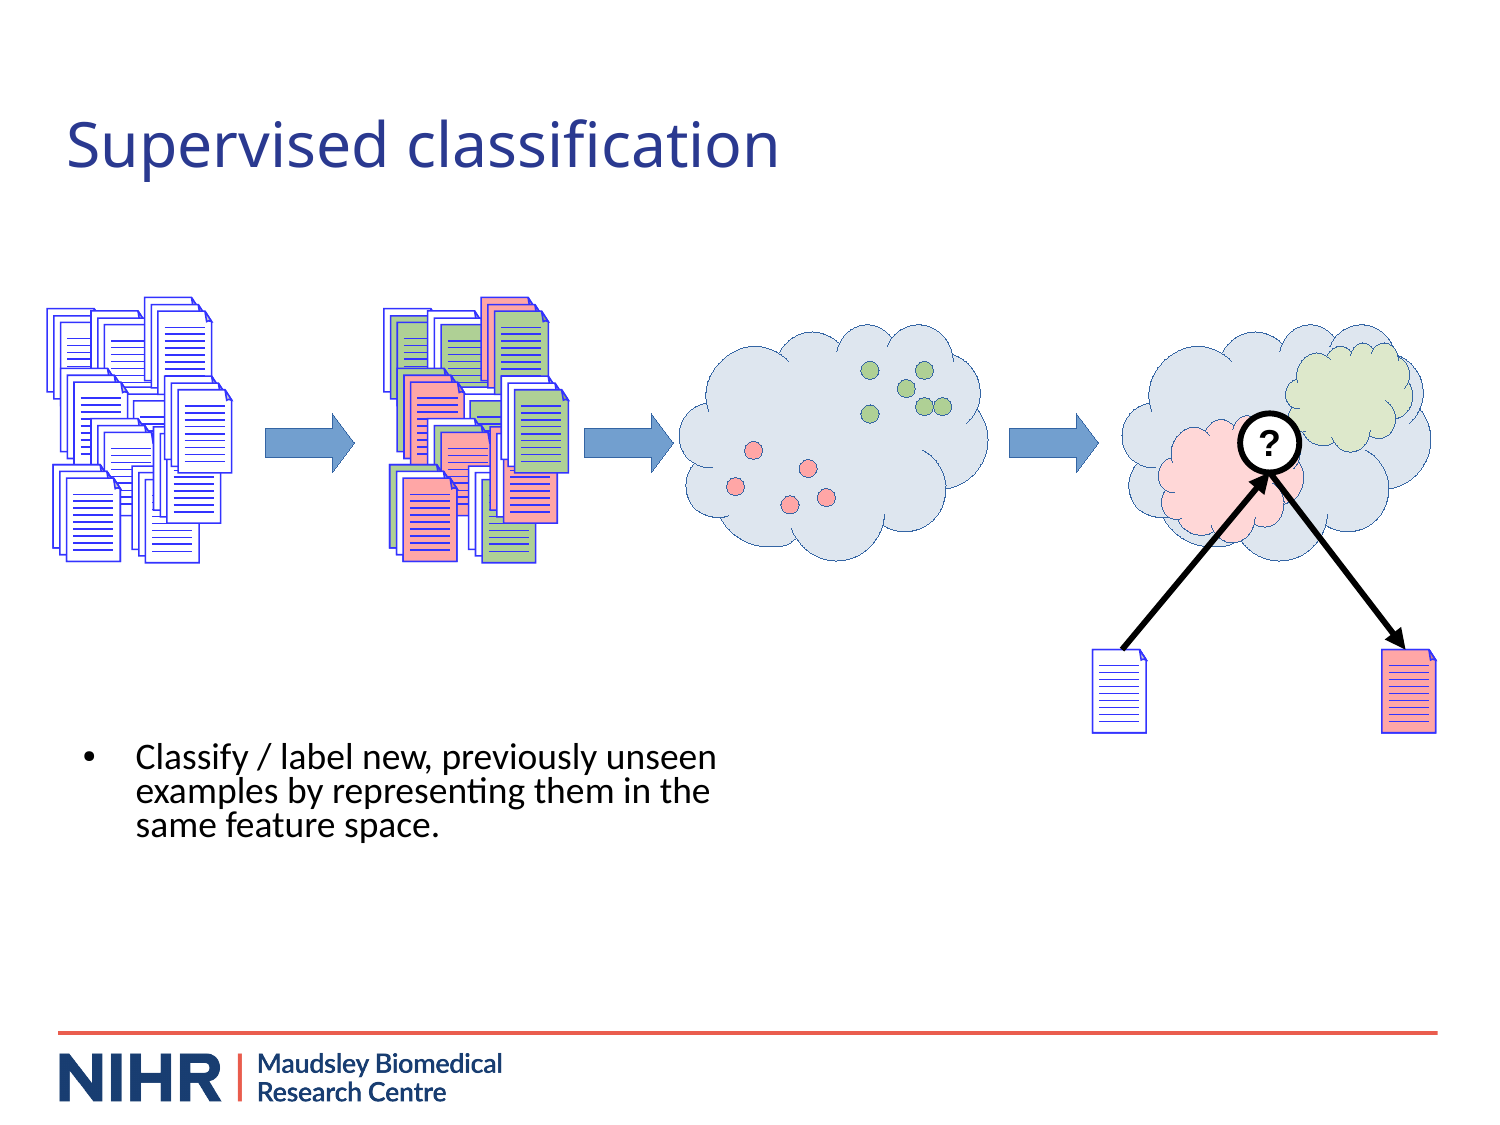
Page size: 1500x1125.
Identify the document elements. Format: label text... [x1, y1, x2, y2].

text_box [584, 413, 674, 473]
text_box [1213, 478, 1318, 562]
text_box [47, 297, 232, 563]
title Supervised classification [51, 89, 1450, 223]
text_box [1092, 649, 1147, 733]
text_box ? [1240, 413, 1300, 473]
picture [29, 1018, 531, 1125]
text_box [265, 413, 355, 473]
text_box [679, 324, 989, 562]
text_box [1009, 413, 1099, 473]
text_box [1381, 649, 1436, 733]
text_box [383, 297, 569, 563]
list Classify / label new, previously unseen examples by representing them in the same feature space. [64, 742, 798, 972]
text_box [1121, 324, 1431, 547]
